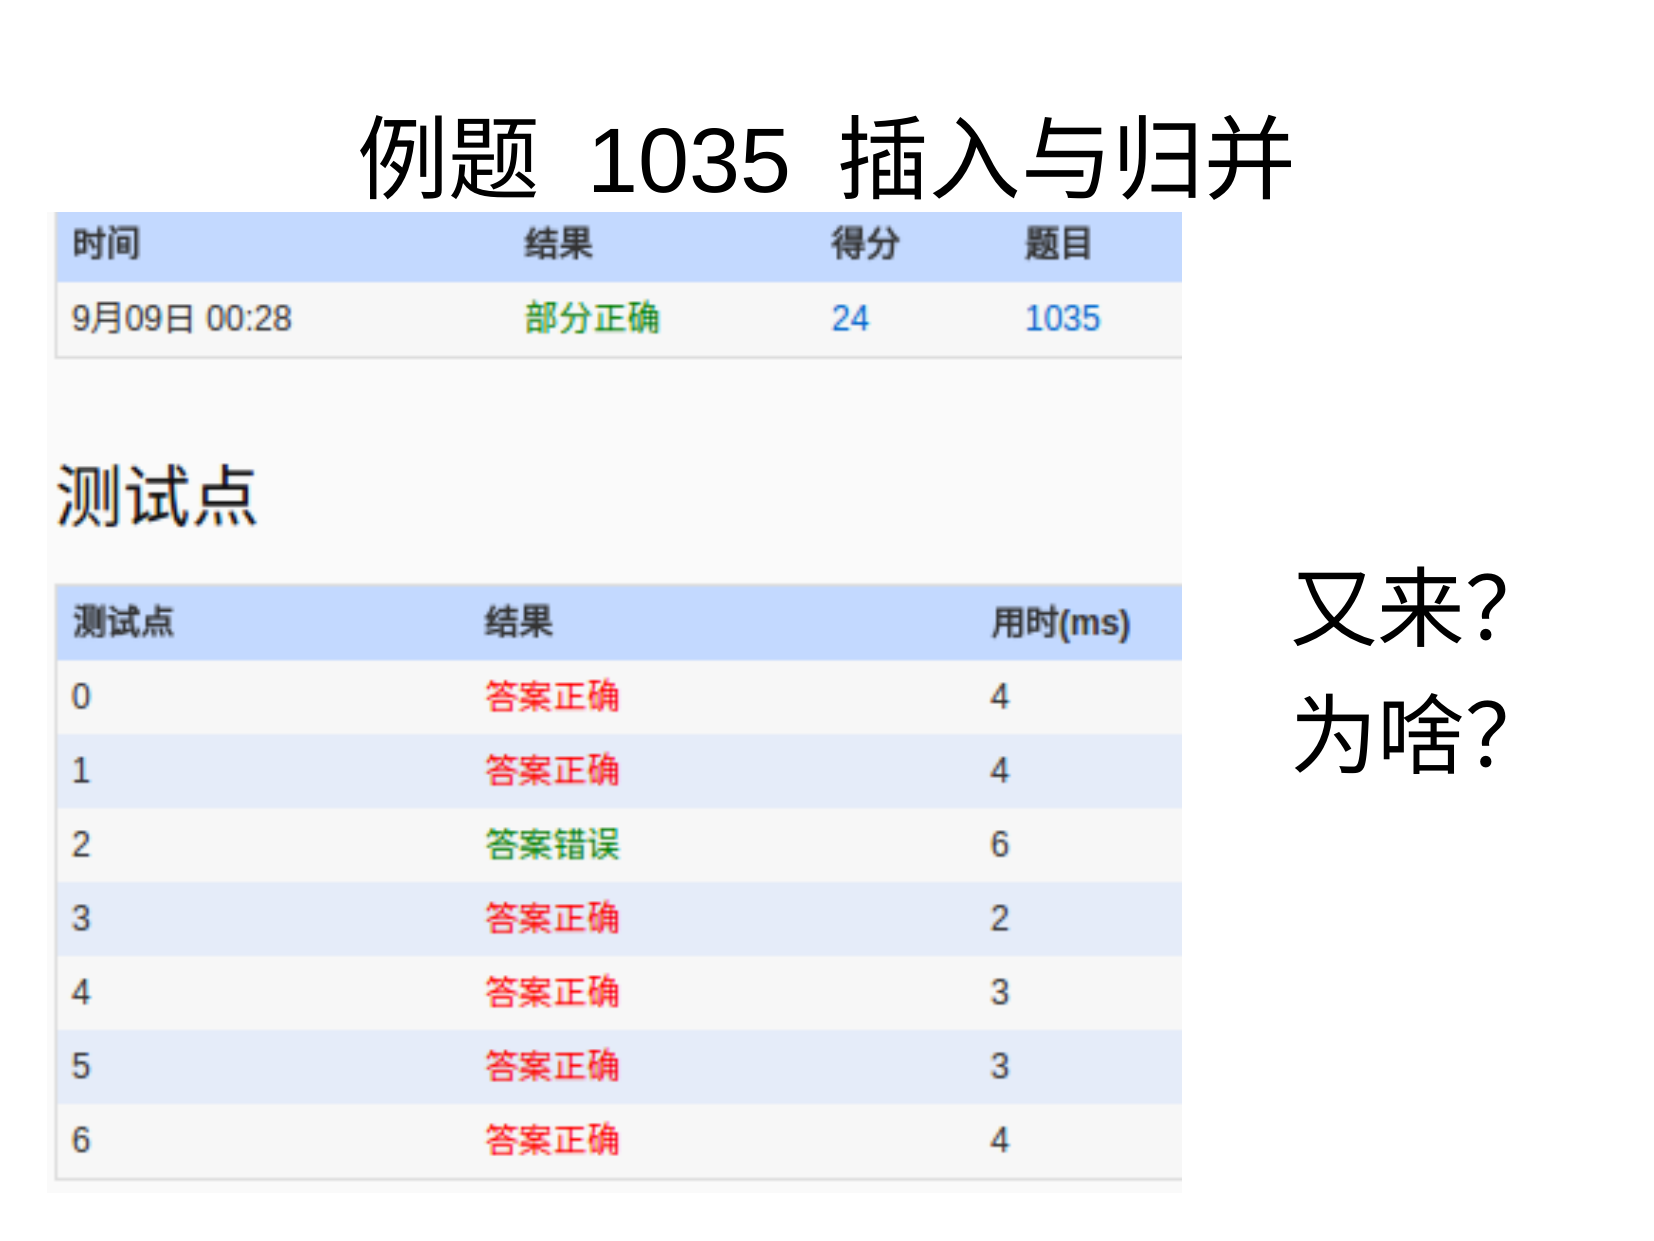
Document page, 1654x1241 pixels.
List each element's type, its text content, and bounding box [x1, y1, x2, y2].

picture [47, 212, 1182, 1193]
text_box 又来？ 为啥？ [1275, 531, 1630, 827]
title 例题 1035 插入与归并 [82, 49, 1571, 257]
